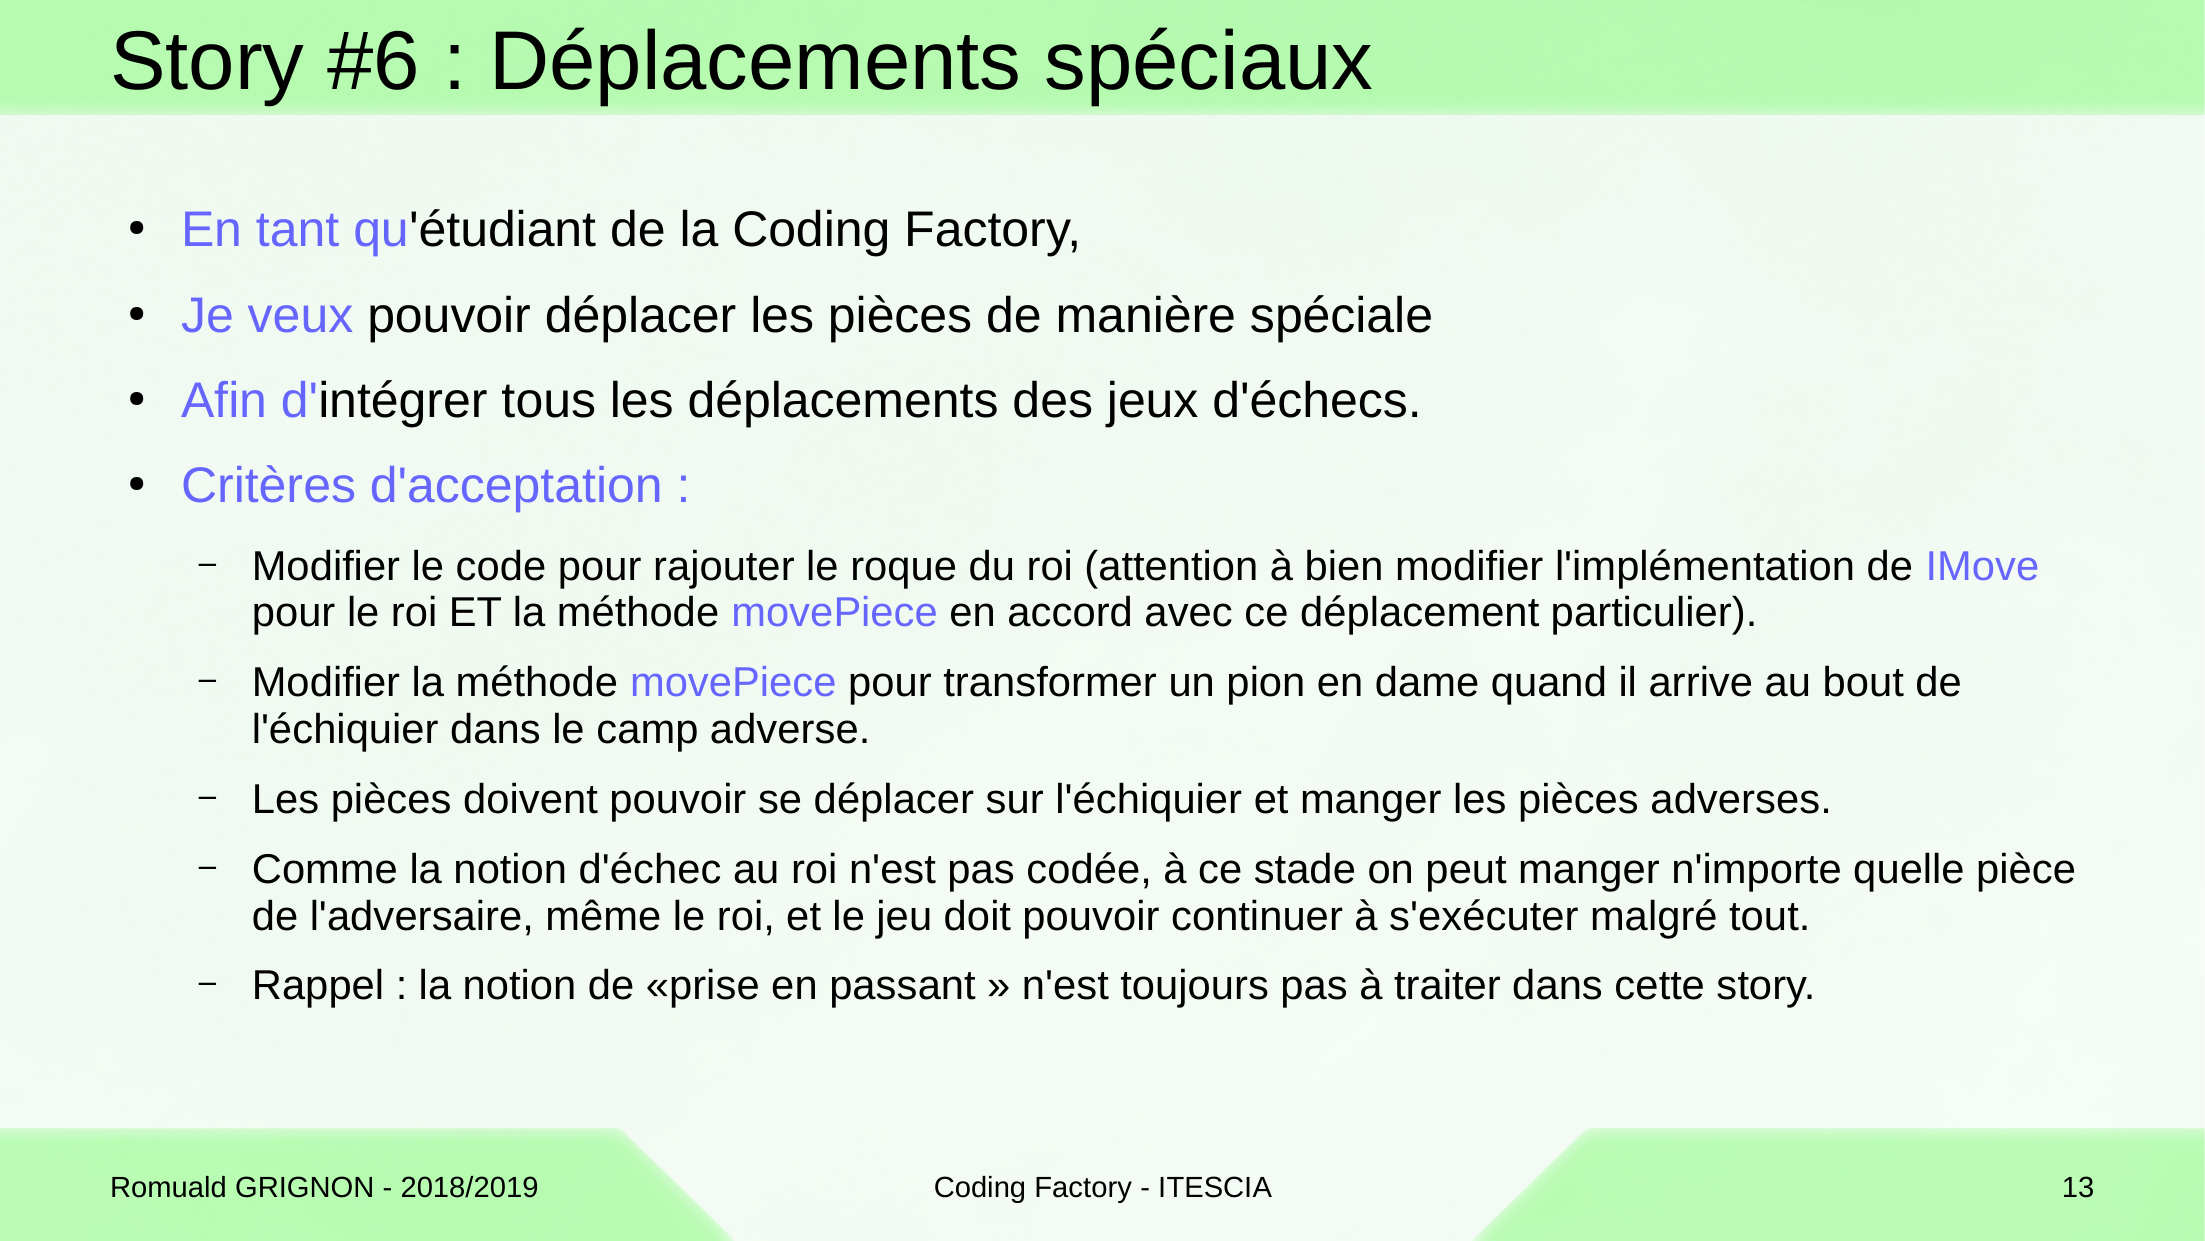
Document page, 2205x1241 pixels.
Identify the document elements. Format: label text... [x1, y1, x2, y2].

picture [0, 0, 2205, 1241]
title Story #6 : Déplacements spéciaux [110, 49, 2095, 257]
list En tant qu'étudiant de la Coding Factory, Je veux pouvoir déplacer les pièces de manière spéciale Afin d'intégrer tous les déplacements des jeux d'échecs. Critères d'acceptation : Modifier le code pour rajouter le roque du roi (attention à bien modifier l'implémentation de IMove pour le roi ET la méthode movePiece en accord avec ce déplacement particulier). Modifier la méthode movePiece pour transformer un pion en dame quand il arrive au bout de l'échiquier dans le camp adverse. Les pièces doivent pouvoir se déplacer sur l'échiquier et manger les pièces adverses. Comme la notion d'échec au roi n'est pas codée, à ce stade on peut manger n'importe quelle pièce de l'adversaire, même le roi, et le jeu doit pouvoir continuer à s'exécuter malgré tout. Rappel : la notion de «prise en passant » n'est toujours pas à traiter dans cette story. [110, 272, 2095, 1091]
